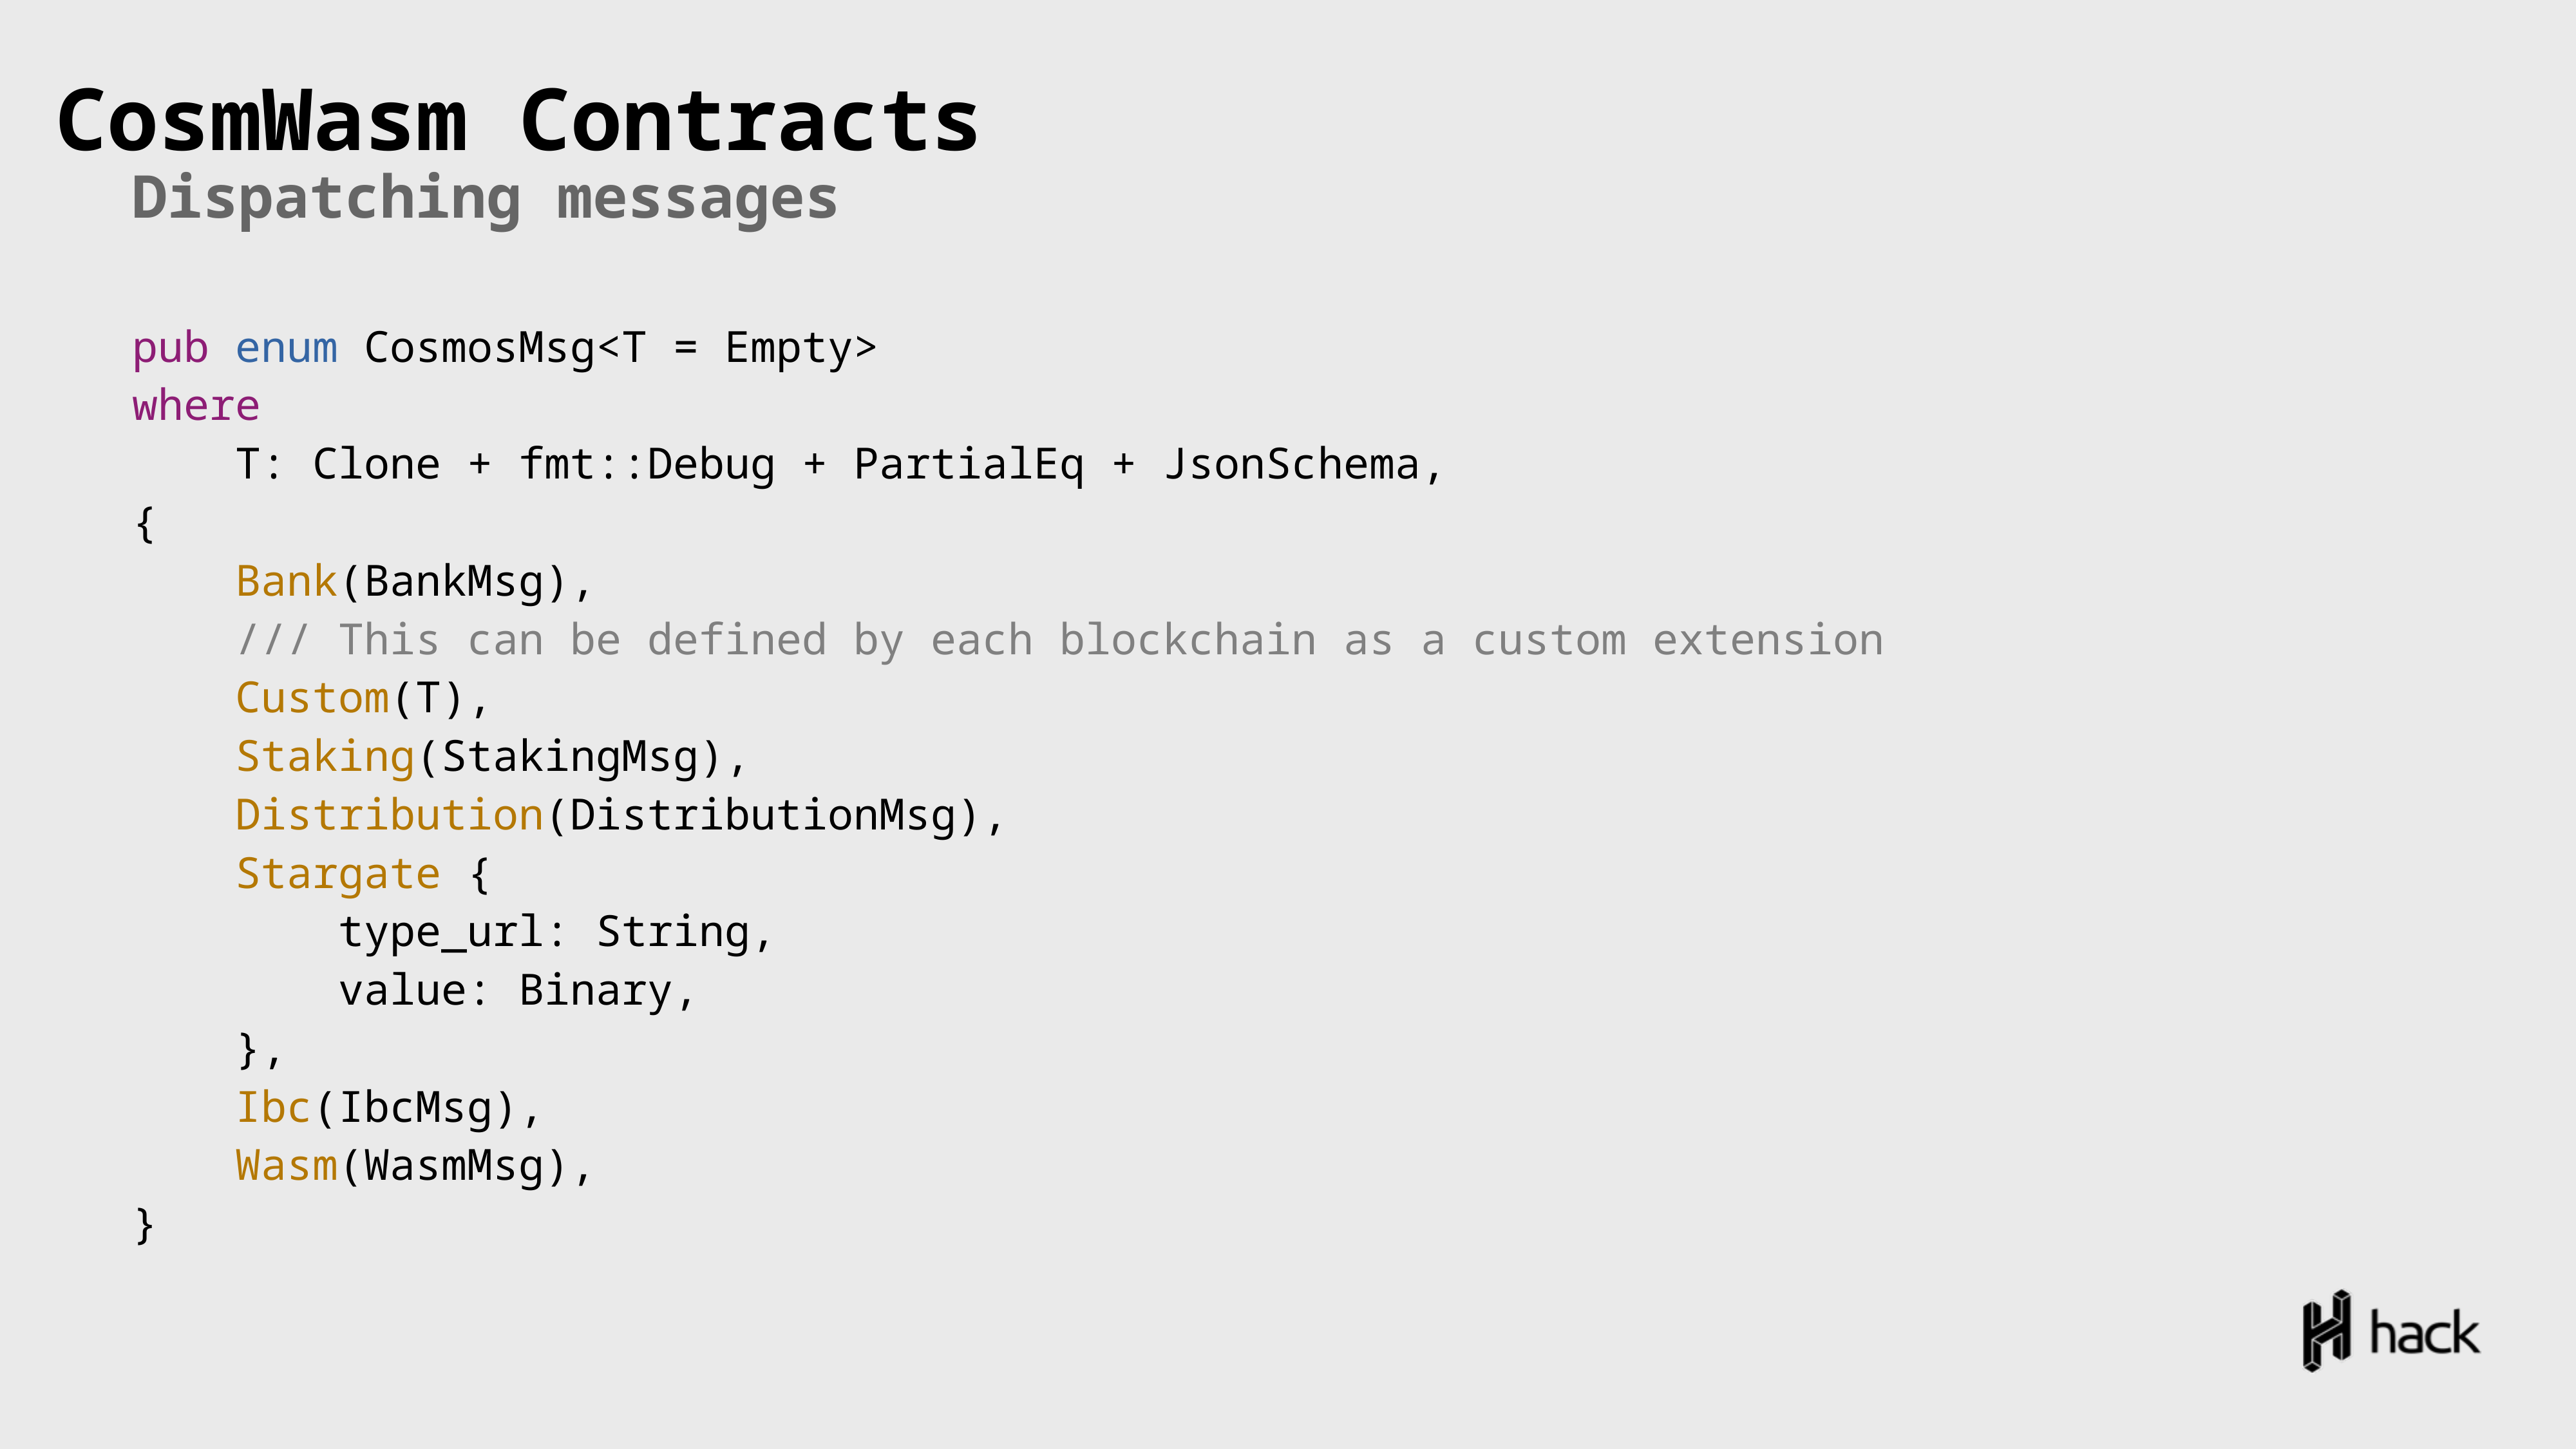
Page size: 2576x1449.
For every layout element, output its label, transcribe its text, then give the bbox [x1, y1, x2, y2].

text_box Dispatching messages pub enum CosmosMsg<T = Empty> where T: Clone + fmt::Debug + PartialEq + JsonSchema, { Bank(BankMsg), /// This can be defined by each blockchain as a custom extension Custom(T), Staking(StakingMsg), Distribution(DistributionMsg), Stargate { type_url: String, value: Binary, }, Ibc(IbcMsg), Wasm(WasmMsg), } [123, 150, 2253, 1334]
picture [2302, 1288, 2481, 1374]
title CosmWasm Contracts [0, 0, 1039, 235]
